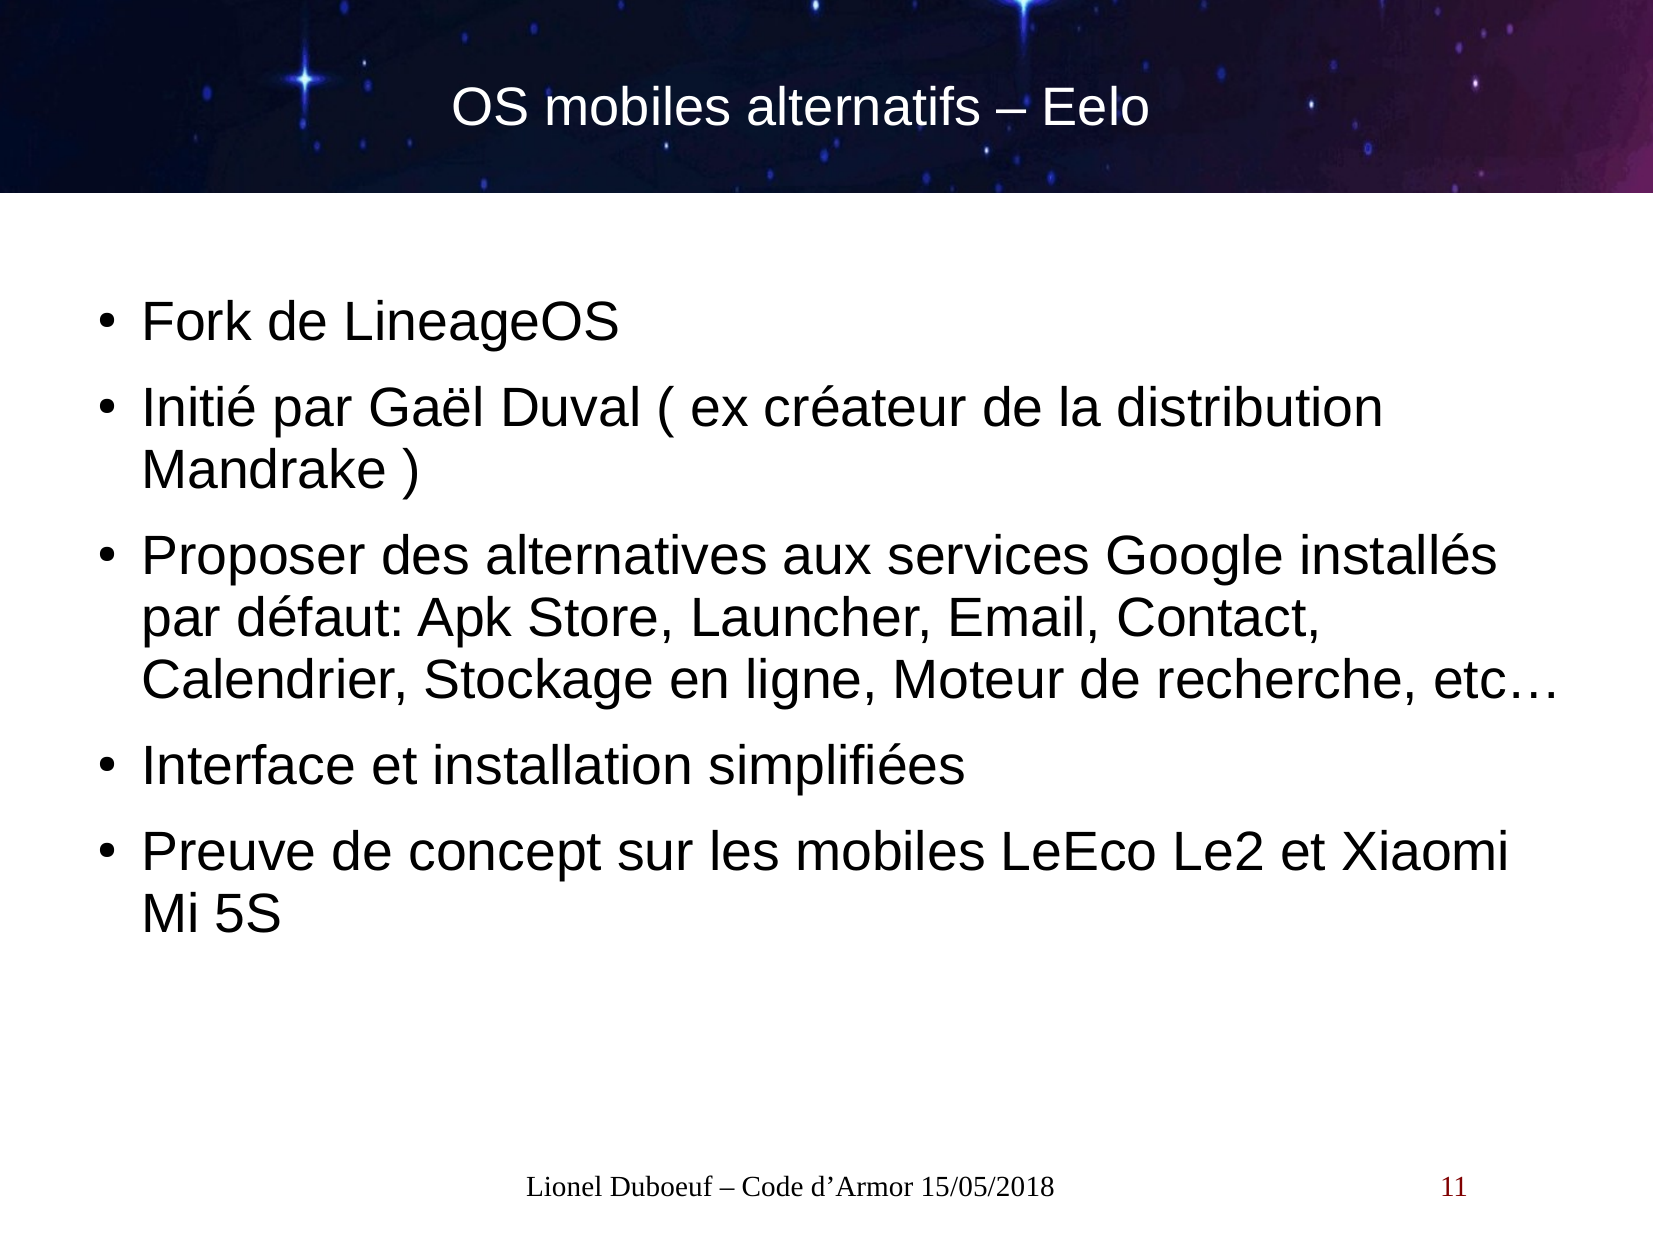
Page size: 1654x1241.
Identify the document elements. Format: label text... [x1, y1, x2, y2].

picture [0, 0, 1653, 193]
title OS mobiles alternatifs – Eelo [57, 2, 1546, 211]
list Fork de LineageOS Initié par Gaël Duval ( ex créateur de la distribution Mandrake ) Proposer des alternatives aux services Google installés par défaut: Apk Store, Launcher, Email, Contact, Calendrier, Stockage en ligne, Moteur de recherche, etc… Interface et installation simplifiées Preuve de concept sur les mobiles LeEco Le2 et Xiaomi Mi 5S [82, 290, 1571, 1010]
